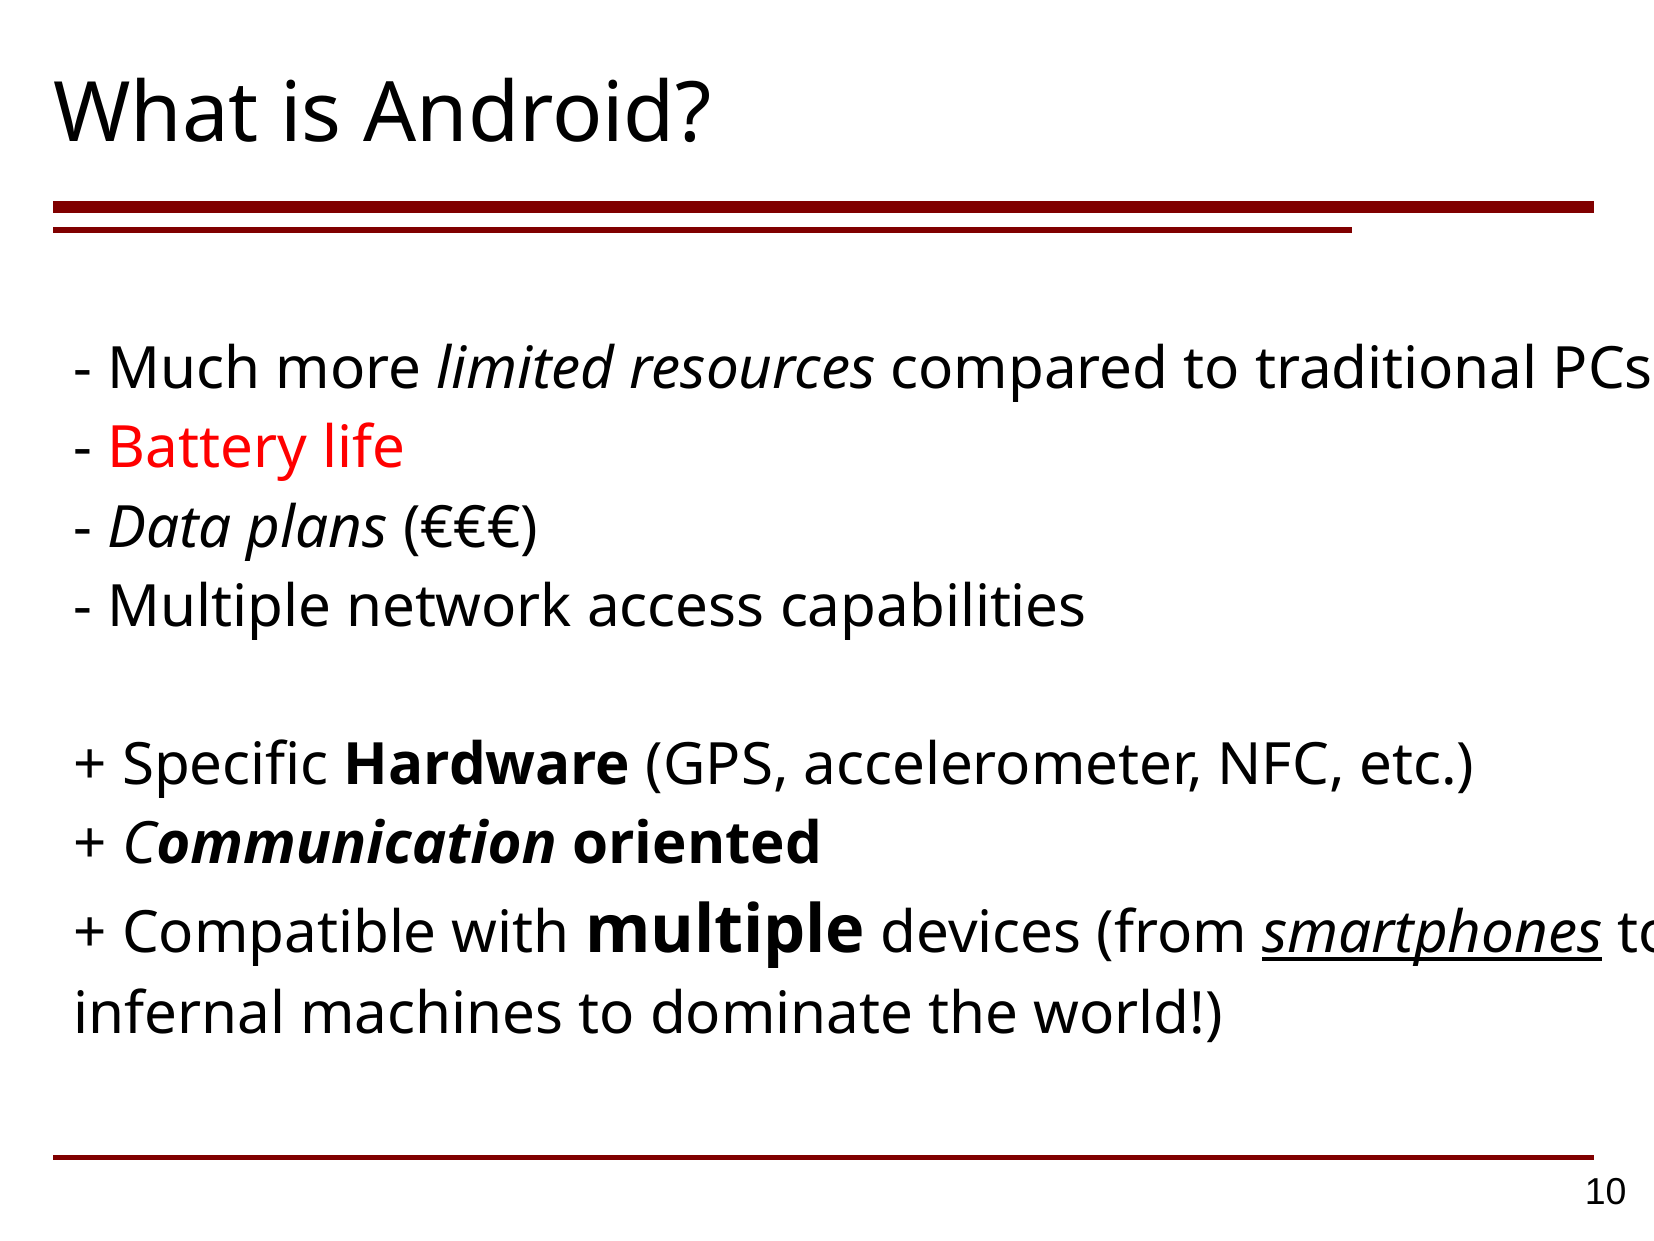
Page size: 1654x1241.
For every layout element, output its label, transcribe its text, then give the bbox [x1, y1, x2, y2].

subtitle What is Android? [53, 48, 1542, 172]
text_box <number> [35, 1163, 1654, 1221]
text_box - Much more limited resources compared to traditional PCs - Battery life - Data plans (€€€) - Multiple network access capabilities + Specific Hardware (GPS, accelerometer, NFC, etc.) + Communication oriented + Compatible with multiple devices (from smartphones to infernal machines to dominate the world!) [59, 318, 1610, 1048]
